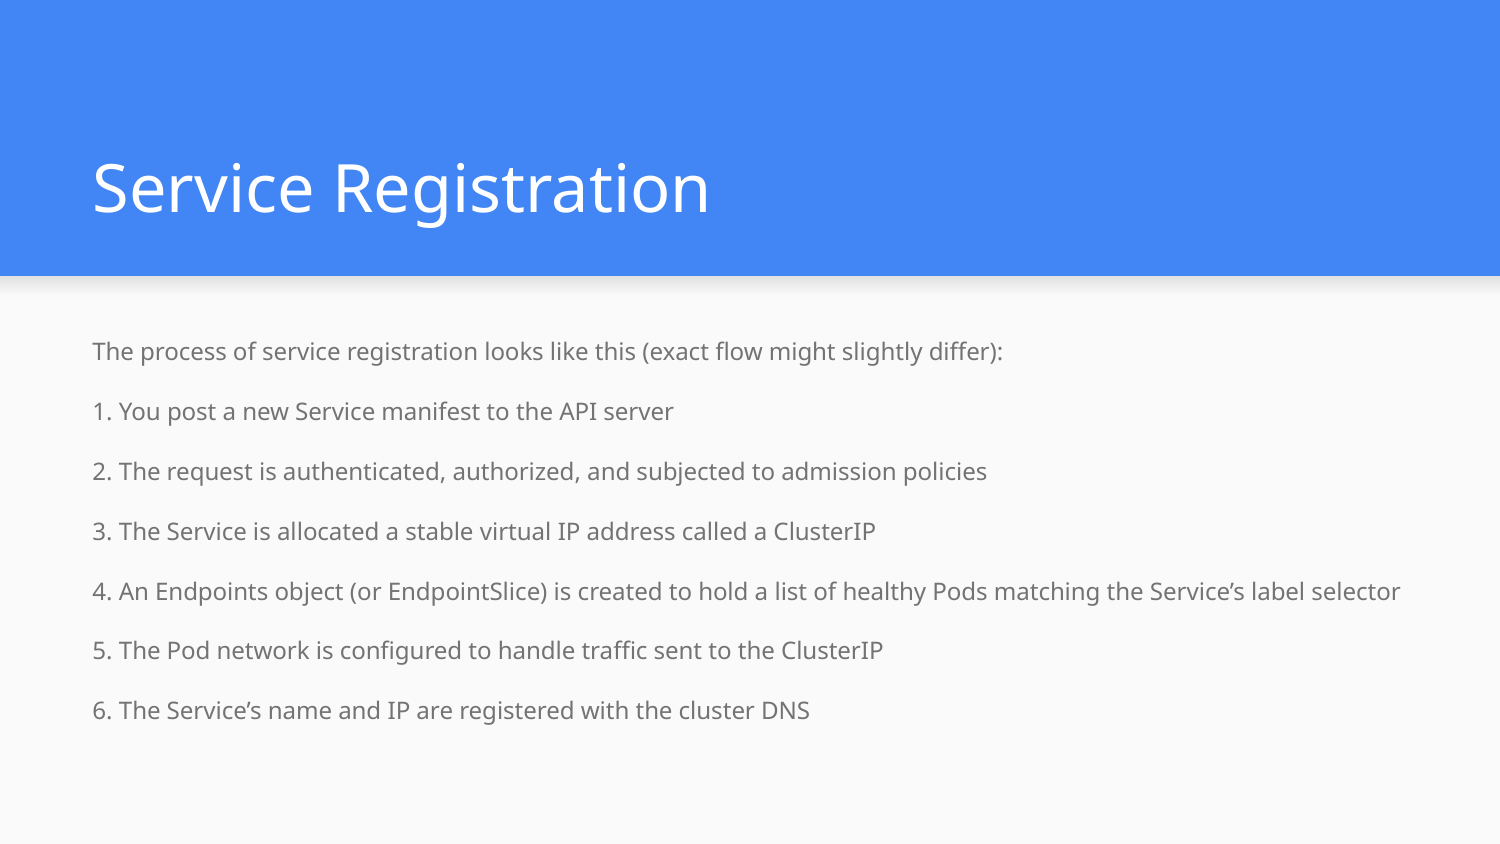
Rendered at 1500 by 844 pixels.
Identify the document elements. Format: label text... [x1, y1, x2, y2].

list The process of service registration looks like this (exact flow might slightly differ): 1. You post a new Service manifest to the API server 2. The request is authenticated, authorized, and subjected to admission policies 3. The Service is allocated a stable virtual IP address called a ClusterIP 4. An Endpoints object (or EndpointSlice) is created to hold a list of healthy Pods matching the Service’s label selector 5. The Pod network is configured to handle traffic sent to the ClusterIP 6. The Service’s name and IP are registered with the cluster DNS [77, 314, 1427, 760]
title Service Registration [77, 121, 1427, 248]
